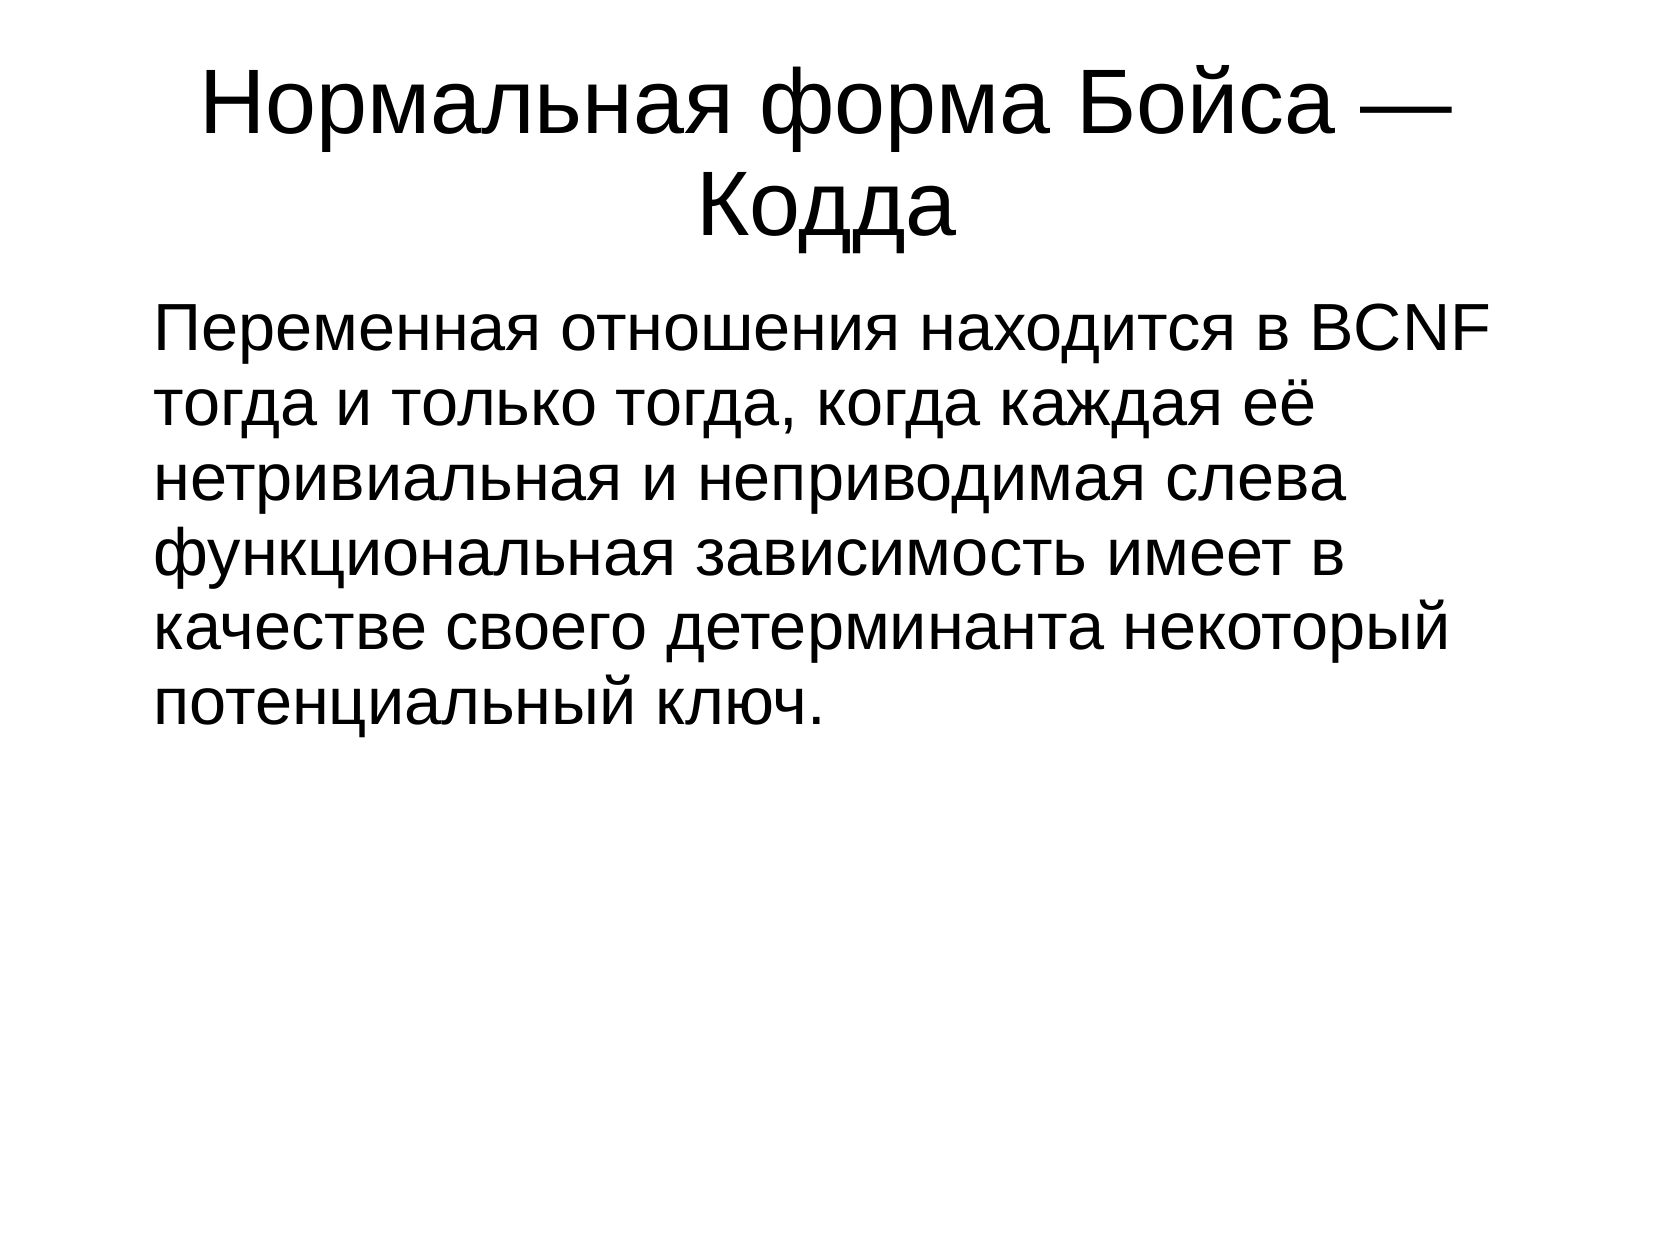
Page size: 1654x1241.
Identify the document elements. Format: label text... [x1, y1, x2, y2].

list Переменная отношения находится в BCNF тогда и только тогда, когда каждая её нетривиальная и неприводимая слева функциональная зависимость имеет в качестве своего детерминанта некоторый потенциальный ключ. [82, 290, 1571, 1010]
title Нормальная форма Бойса — Кодда [82, 49, 1571, 257]
